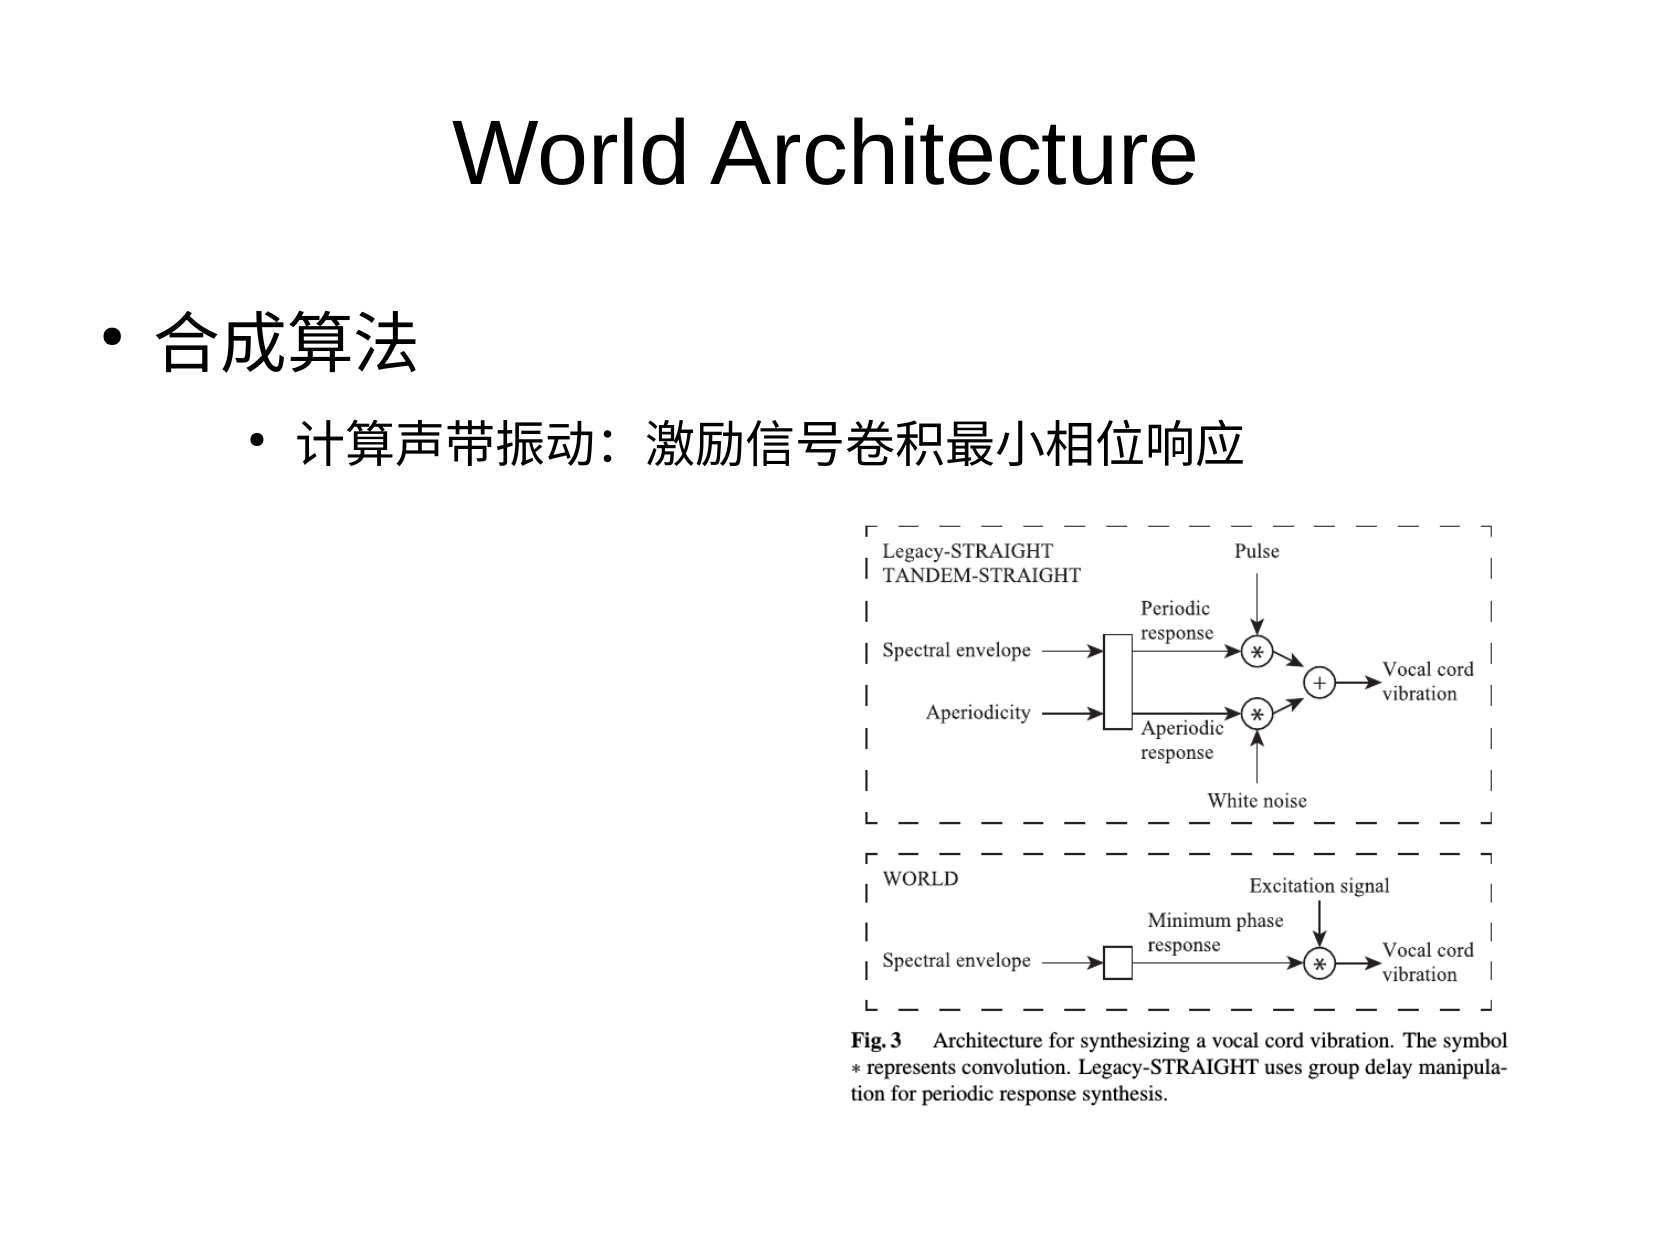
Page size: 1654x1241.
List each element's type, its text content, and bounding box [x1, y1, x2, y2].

list 合成算法 计算声带振动：激励信号卷积最小相位响应 [82, 290, 1571, 1126]
picture [840, 507, 1525, 1126]
title World Architecture [82, 49, 1571, 257]
